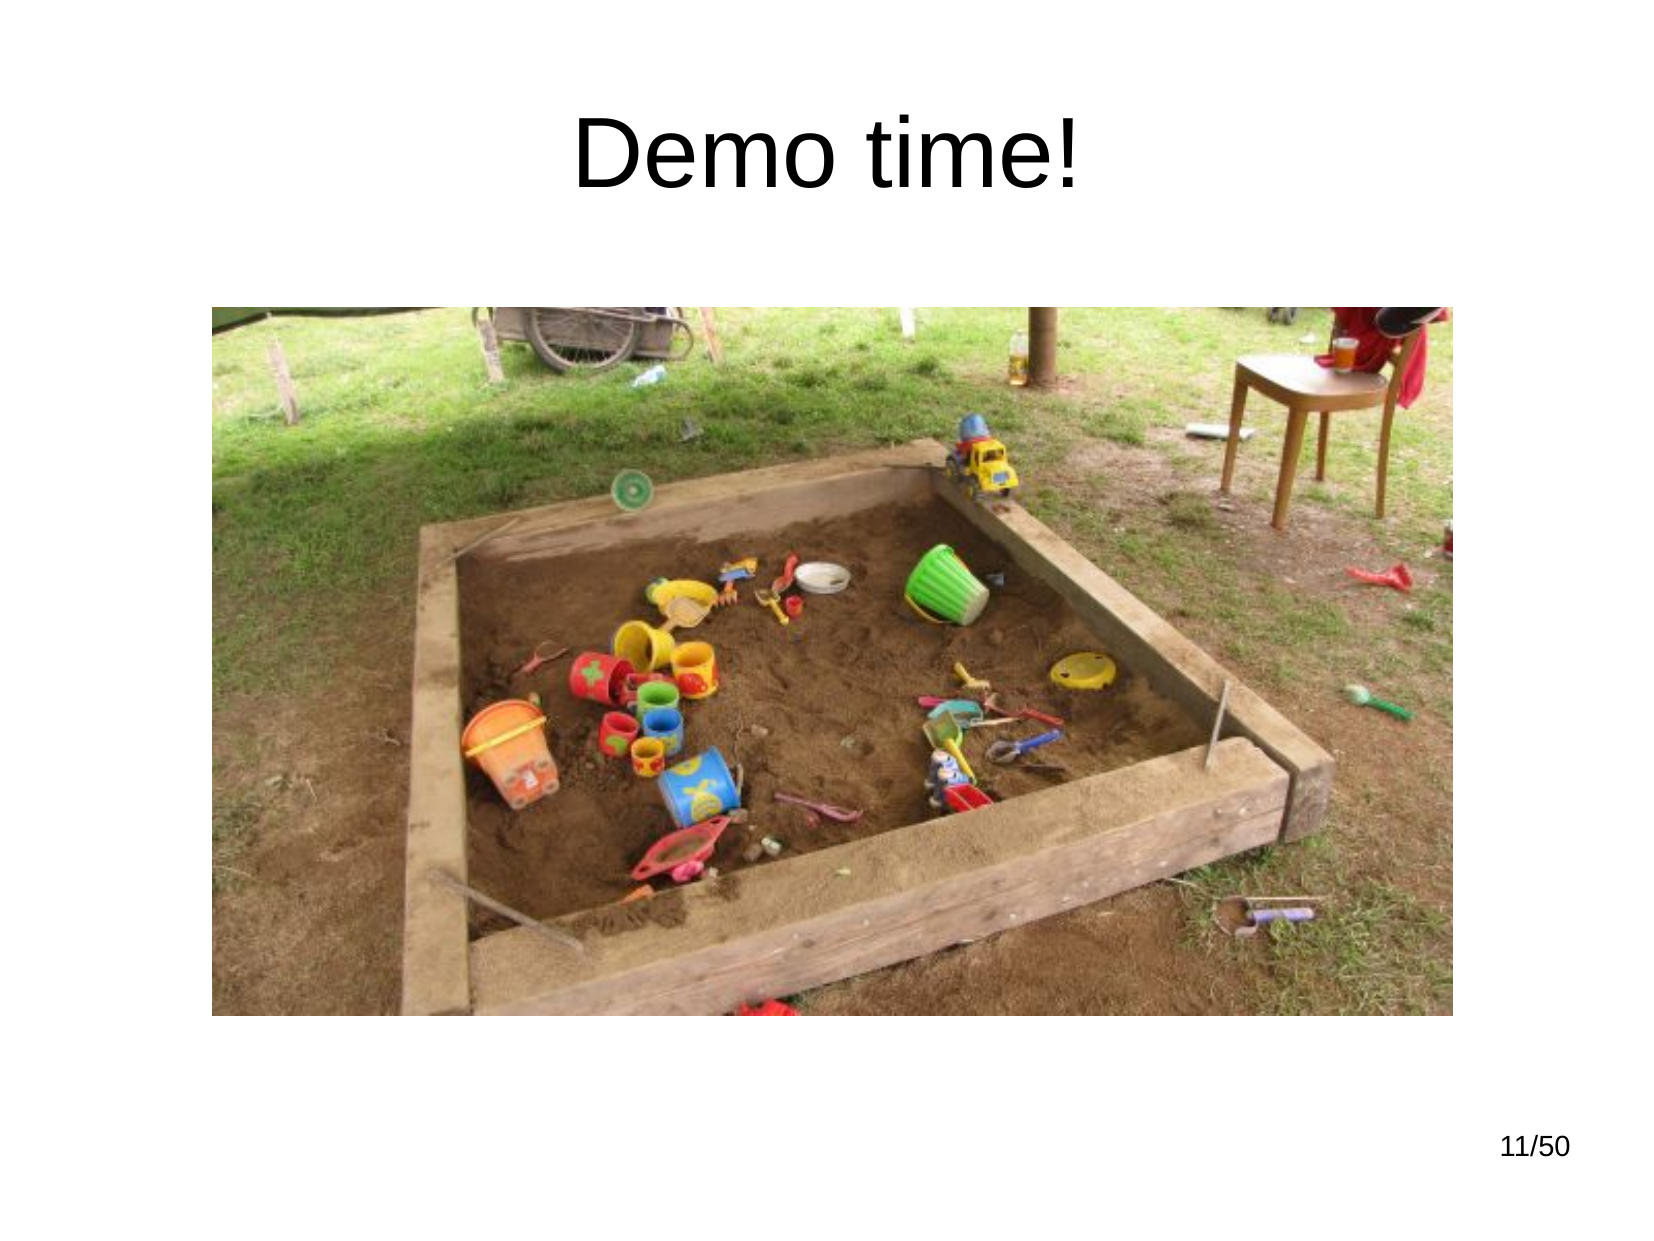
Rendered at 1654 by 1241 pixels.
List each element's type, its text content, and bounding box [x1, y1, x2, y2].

picture [212, 307, 1453, 1016]
title Demo time! [82, 97, 1571, 209]
